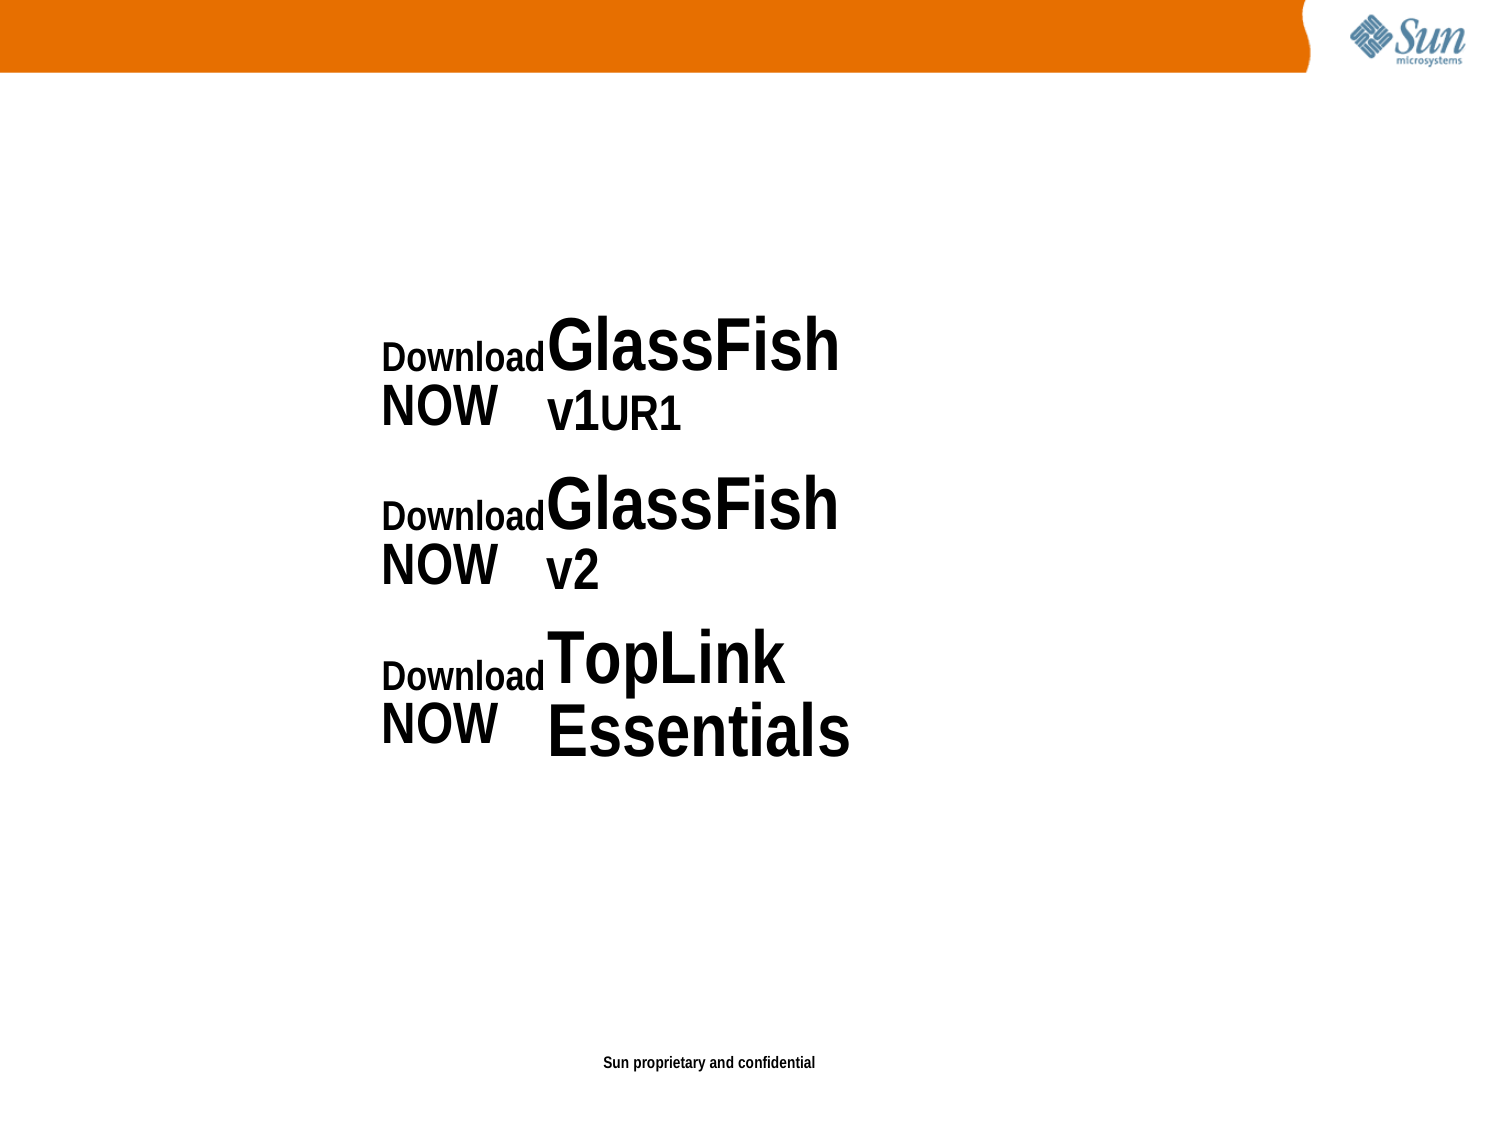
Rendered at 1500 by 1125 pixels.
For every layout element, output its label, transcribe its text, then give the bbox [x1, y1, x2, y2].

text_box GlassFish v1UR1 [547, 311, 836, 455]
text_box Download NOW [381, 339, 546, 444]
text_box Download NOW [381, 498, 546, 603]
picture [0, 0, 1500, 75]
text_box TopLink Essentials [547, 624, 846, 784]
text_box GlassFish v2 [546, 471, 836, 614]
text_box Download NOW [381, 657, 546, 763]
